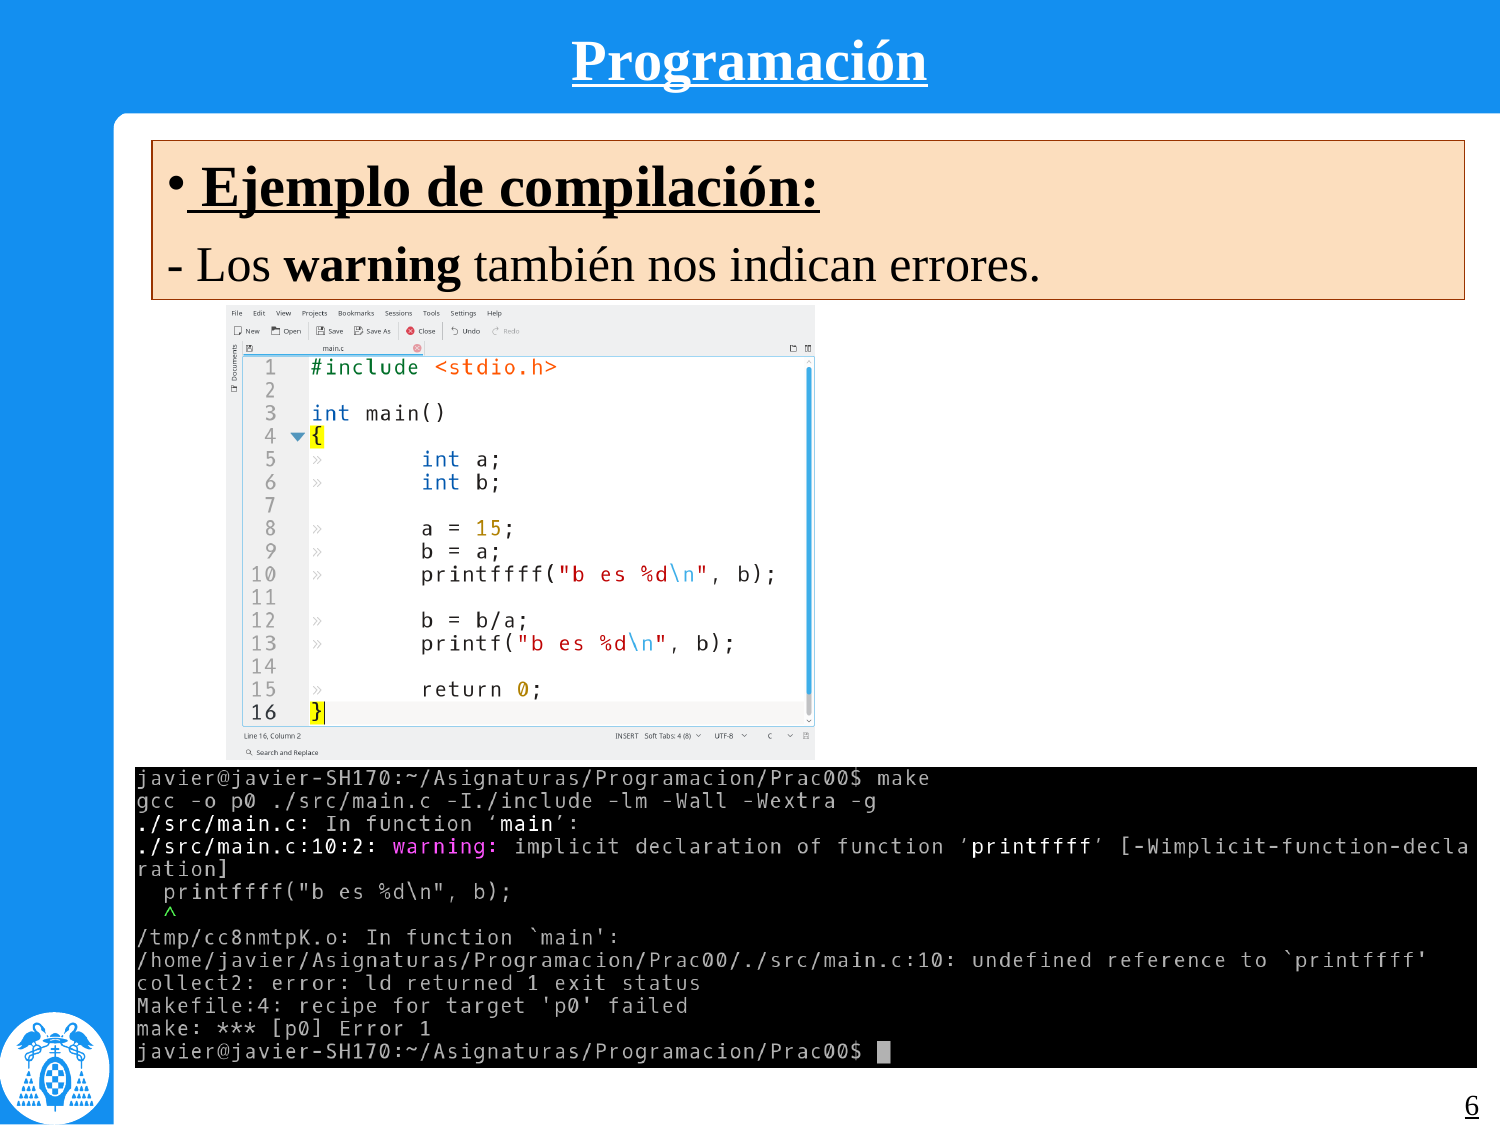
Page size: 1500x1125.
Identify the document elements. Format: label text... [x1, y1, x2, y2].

text_box Ejemplo de compilación: - Los warning también nos indican errores. [152, 140, 1465, 300]
picture [135, 767, 1477, 1068]
text_box 30 [1047, 1078, 1495, 1125]
picture [15, 1017, 98, 1112]
picture [226, 305, 815, 760]
text_box Programación [215, 14, 1285, 101]
